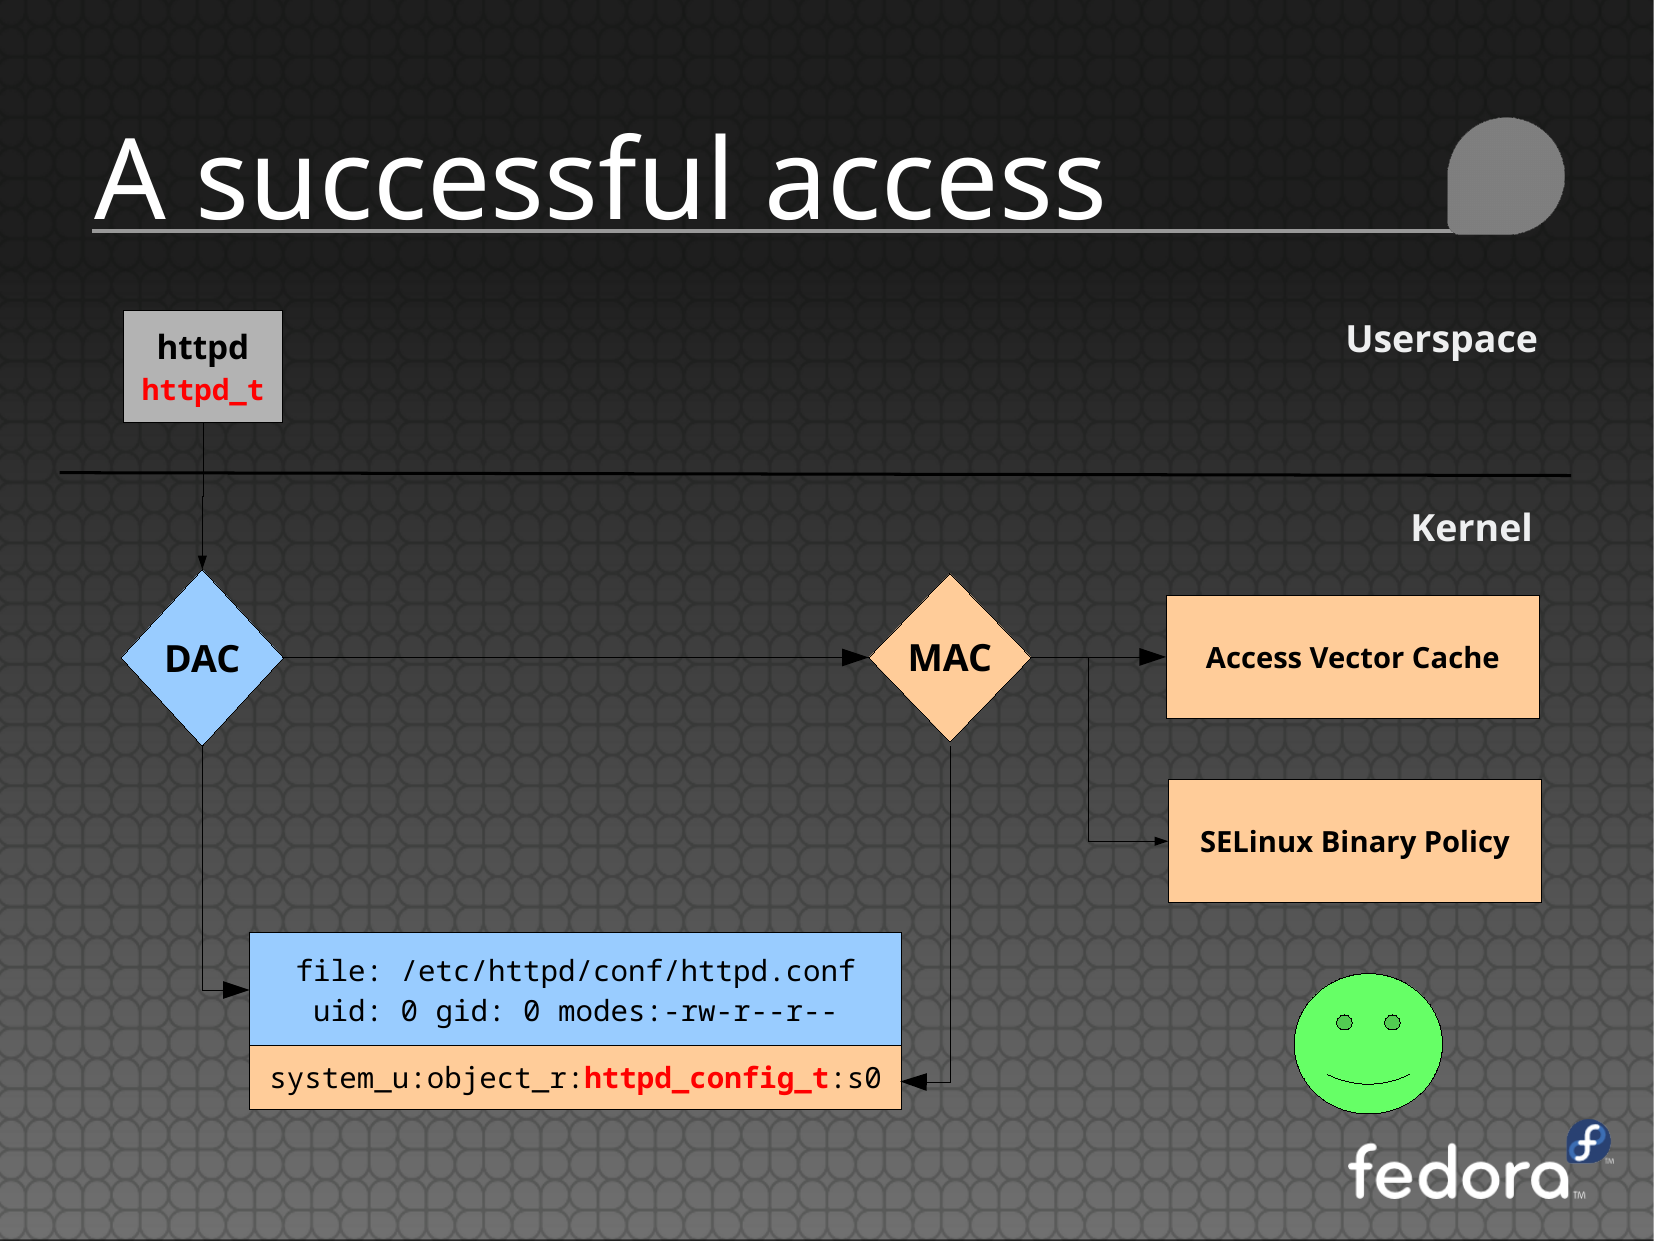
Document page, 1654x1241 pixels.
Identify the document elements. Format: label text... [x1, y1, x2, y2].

text_box system_u:object_r:httpd_config_t:s0 [249, 1045, 902, 1110]
picture [0, 0, 1654, 1241]
title A successful access [94, 100, 1500, 251]
text_box httpd httpd_t [123, 310, 283, 423]
text_box [1294, 973, 1443, 1114]
text_box Kernel [1395, 493, 1563, 553]
text_box SELinux Binary Policy [1168, 779, 1542, 903]
text_box file: /etc/httpd/conf/httpd.conf uid: 0 gid: 0 modes:-rw-r--r-- [249, 932, 902, 1045]
text_box MAC [869, 573, 1031, 742]
text_box DAC [121, 569, 284, 746]
text_box Userspace [1330, 304, 1580, 364]
text_box Access Vector Cache [1166, 595, 1540, 719]
